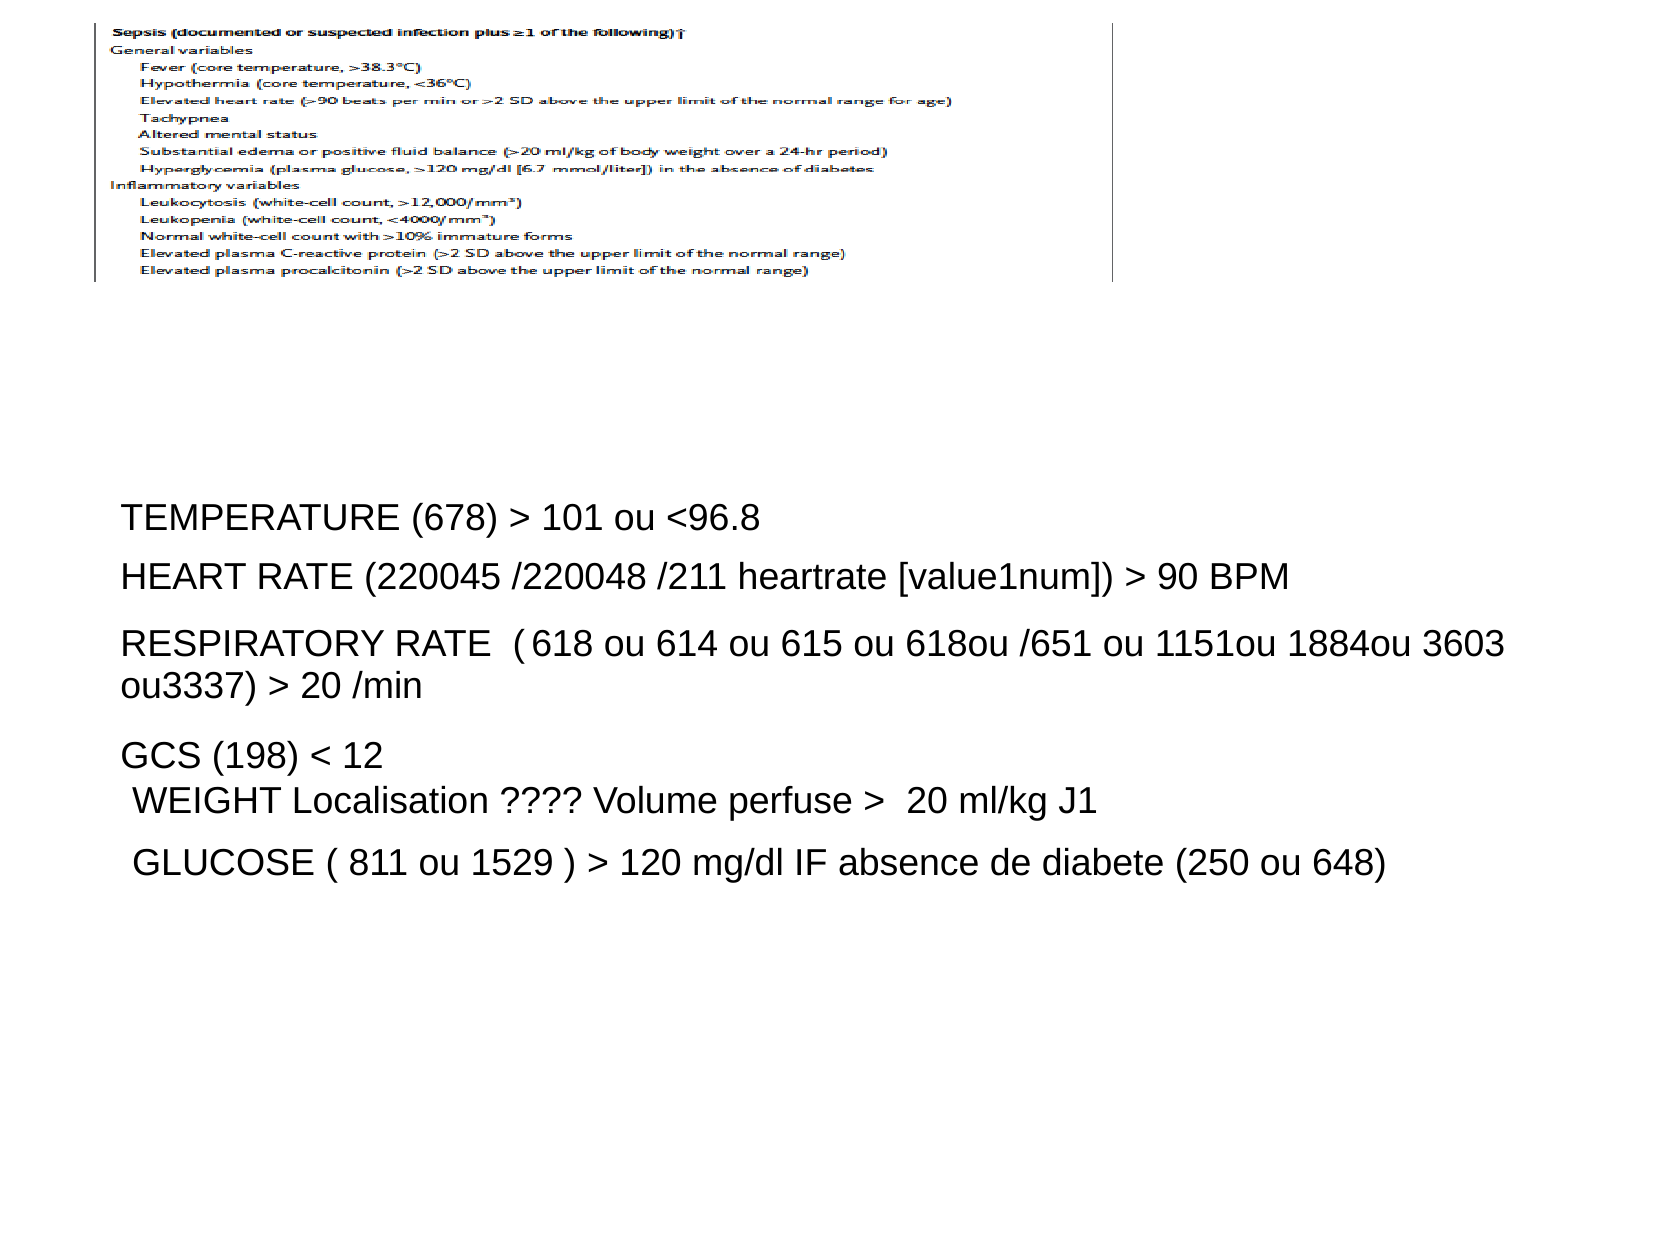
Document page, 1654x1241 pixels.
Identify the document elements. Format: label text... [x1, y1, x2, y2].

text_box GLUCOSE ( 811 ou 1529 ) > 120 mg/dl IF absence de diabete (250 ou 648) [117, 833, 1464, 891]
picture [82, 23, 1134, 282]
text_box GCS (198) < 12 [105, 727, 697, 785]
text_box HEART RATE (220045 /220048 /211 heartrate [value1num]) > 90 BPM [105, 548, 1429, 614]
text_box WEIGHT Localisation ???? Volume perfuse > 20 ml/kg J1 [117, 772, 1193, 830]
text_box TEMPERATURE (678) > 101 ou <96.8 [105, 489, 945, 546]
text_box RESPIRATORY RATE ( 618 ou 614 ou 615 ou 618ou /651 ou 1151ou 1884ou 3603 ou3337) > 20 /min [105, 614, 1535, 714]
